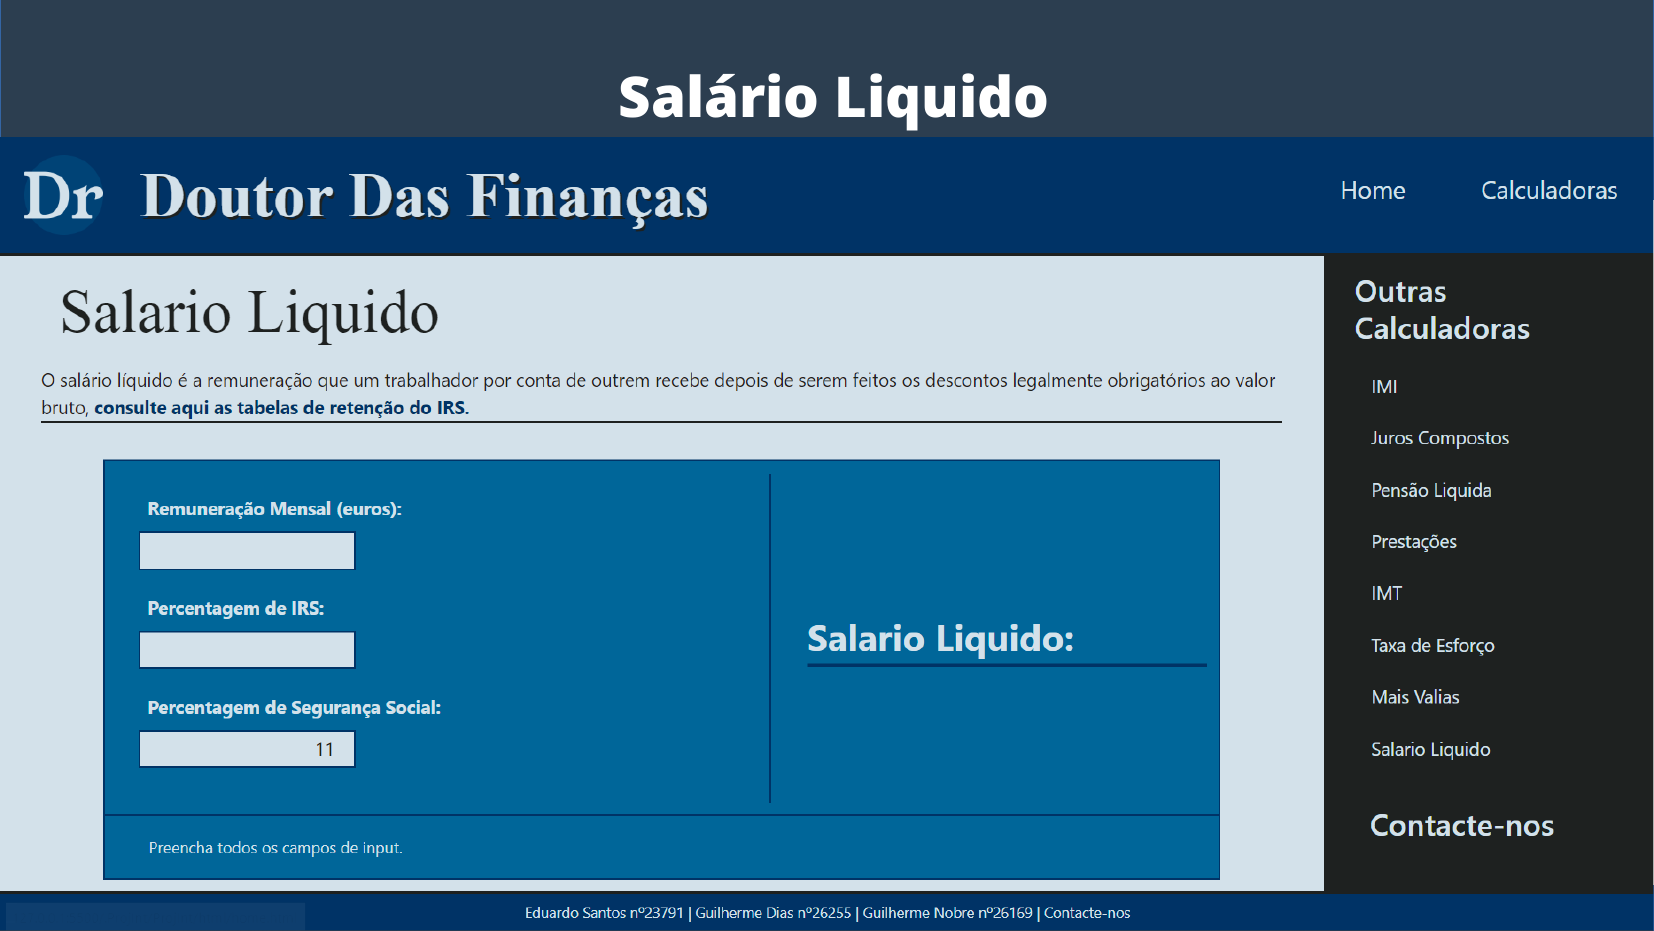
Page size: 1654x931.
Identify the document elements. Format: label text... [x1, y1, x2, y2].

title Salário Liquido [59, 37, 1595, 137]
picture [0, 137, 1654, 931]
